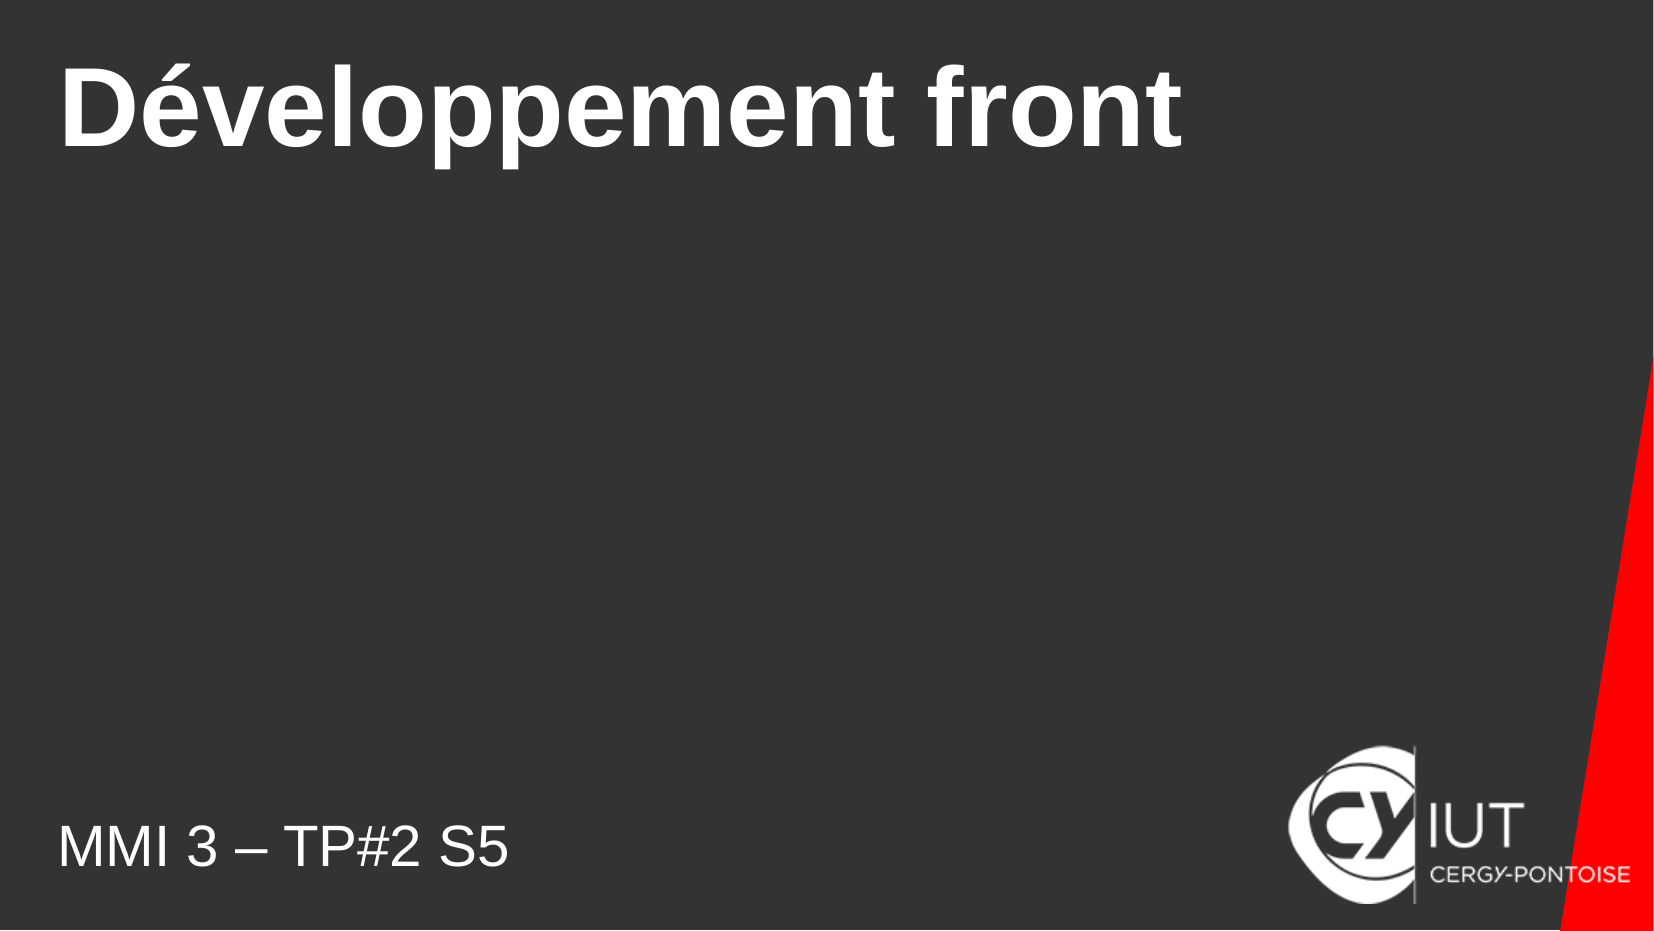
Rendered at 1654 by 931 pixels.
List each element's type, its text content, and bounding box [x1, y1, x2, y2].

text_box MMI 3 – TP#2 S5 [42, 805, 1096, 931]
picture [1284, 744, 1630, 904]
text_box [1560, 356, 1654, 931]
text_box Développement front [43, 37, 1532, 226]
